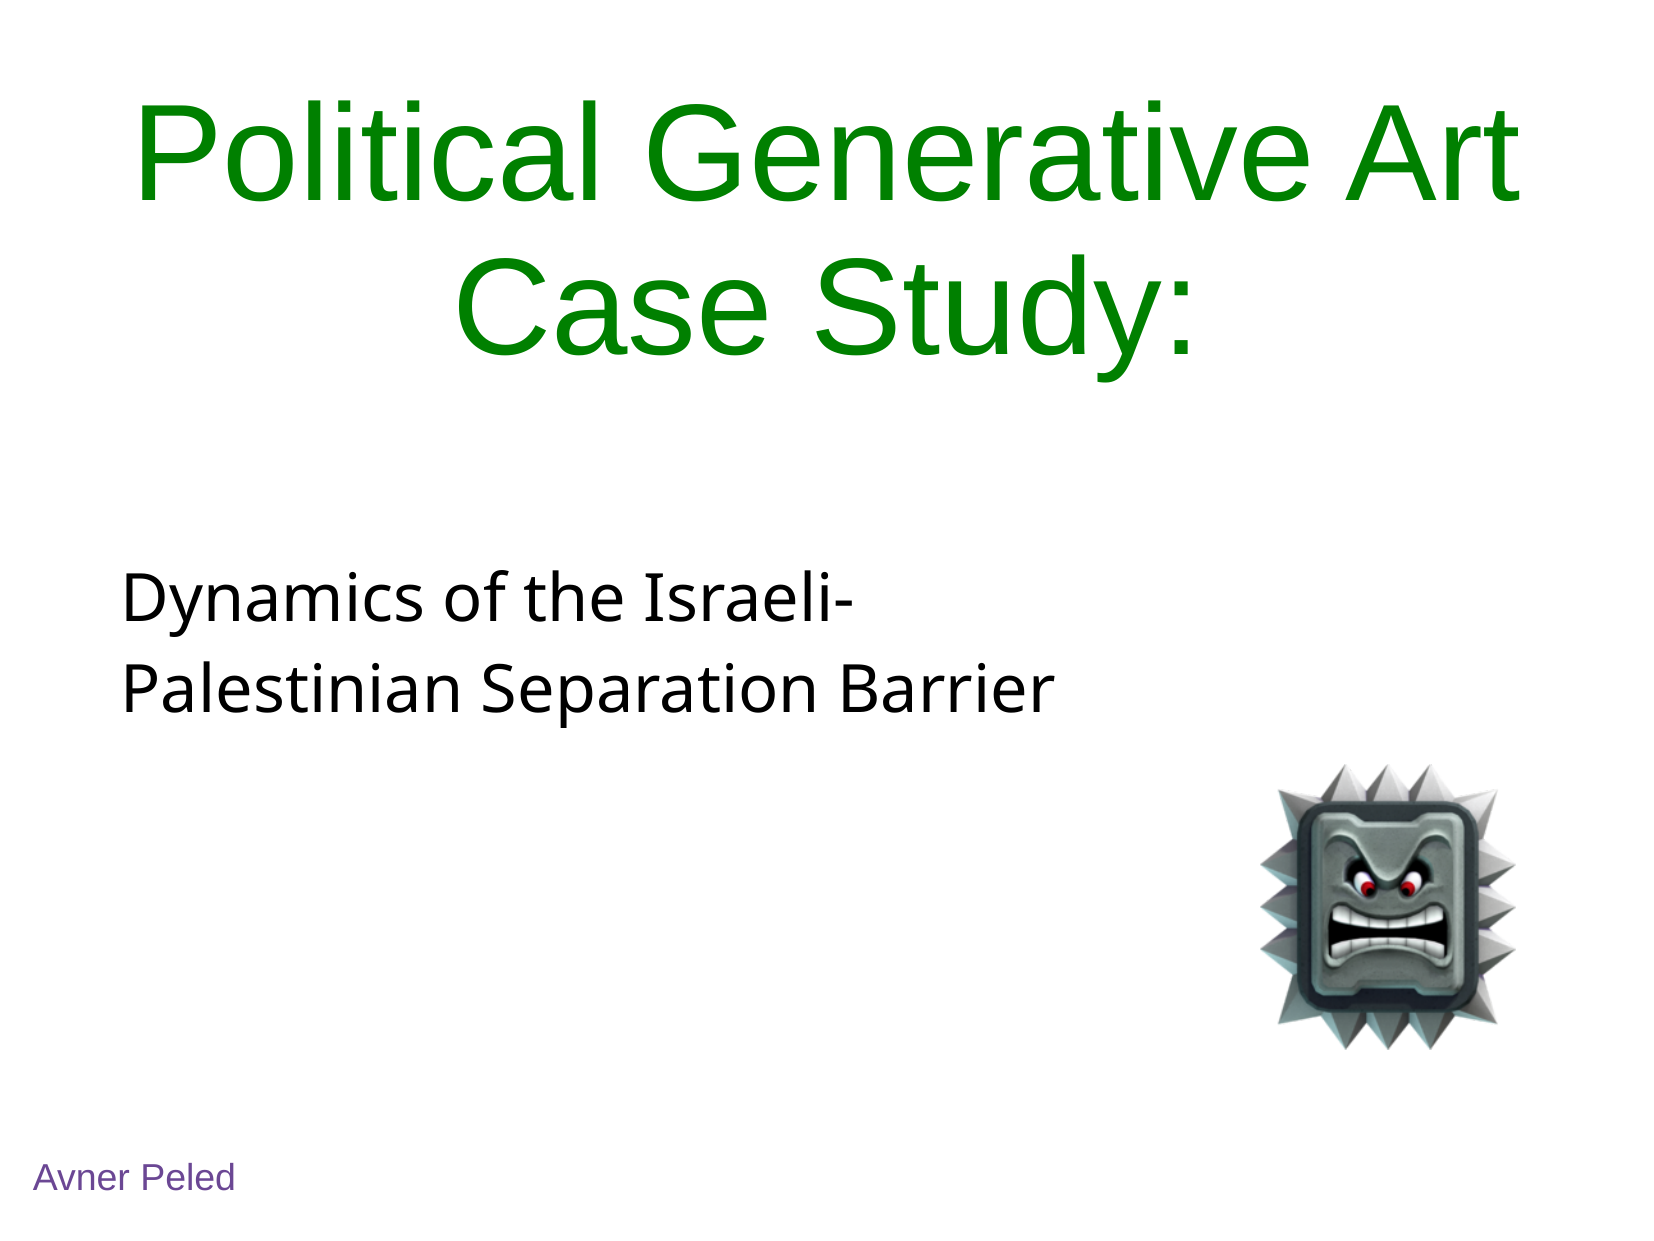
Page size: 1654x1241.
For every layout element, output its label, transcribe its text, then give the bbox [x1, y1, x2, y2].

text_box Dynamics of the Israeli-Palestinian Separation Barrier [105, 542, 1201, 858]
title Political Generative Art Case Study: [82, 75, 1571, 384]
text_box Avner Peled [18, 1148, 529, 1206]
picture [1260, 764, 1516, 1051]
